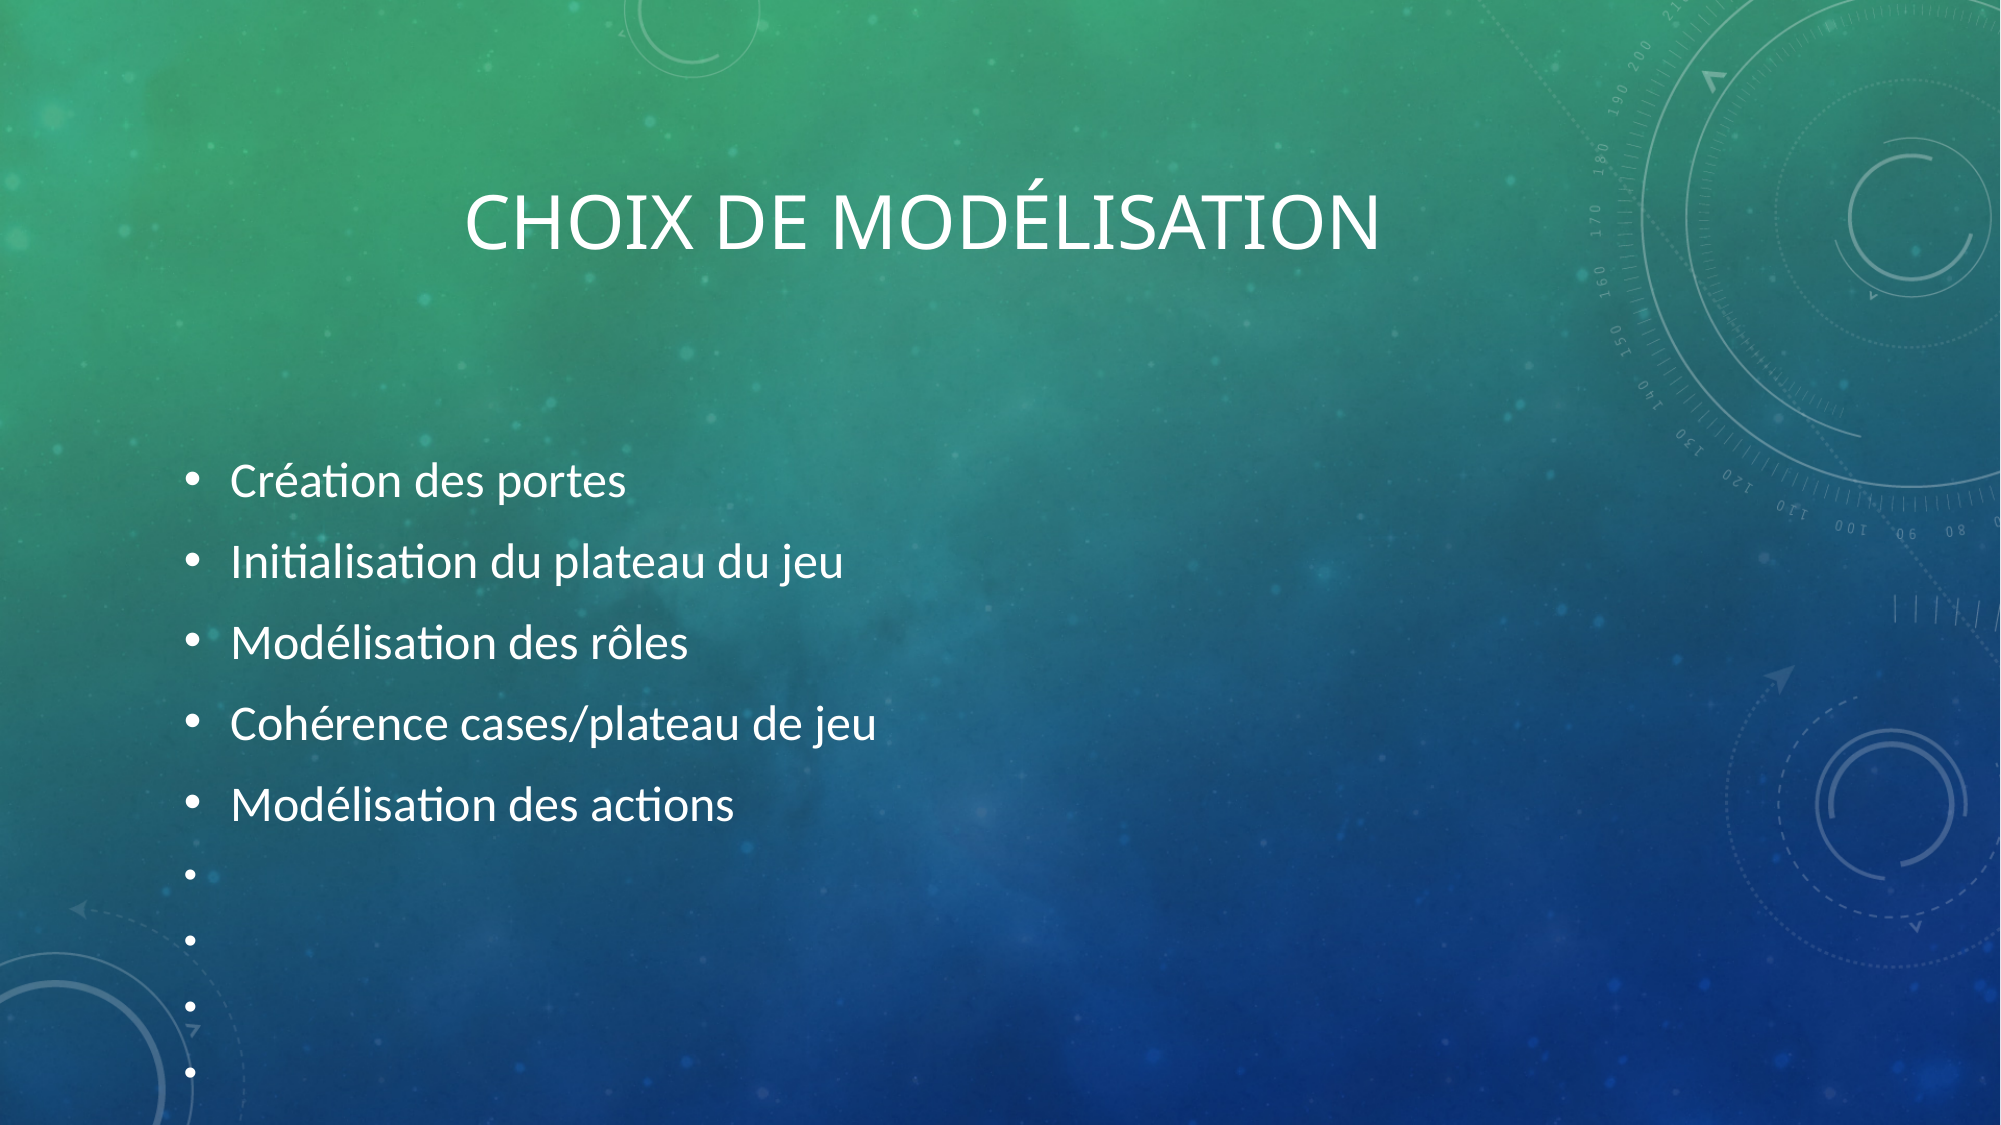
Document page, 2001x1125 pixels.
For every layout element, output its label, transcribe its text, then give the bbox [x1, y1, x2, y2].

list Création des portes Initialisation du plateau du jeu Modélisation des rôles Cohérence cases/plateau de jeu Modélisation des actions [169, 440, 1832, 1040]
title Choix de modélisation [112, 99, 1775, 339]
